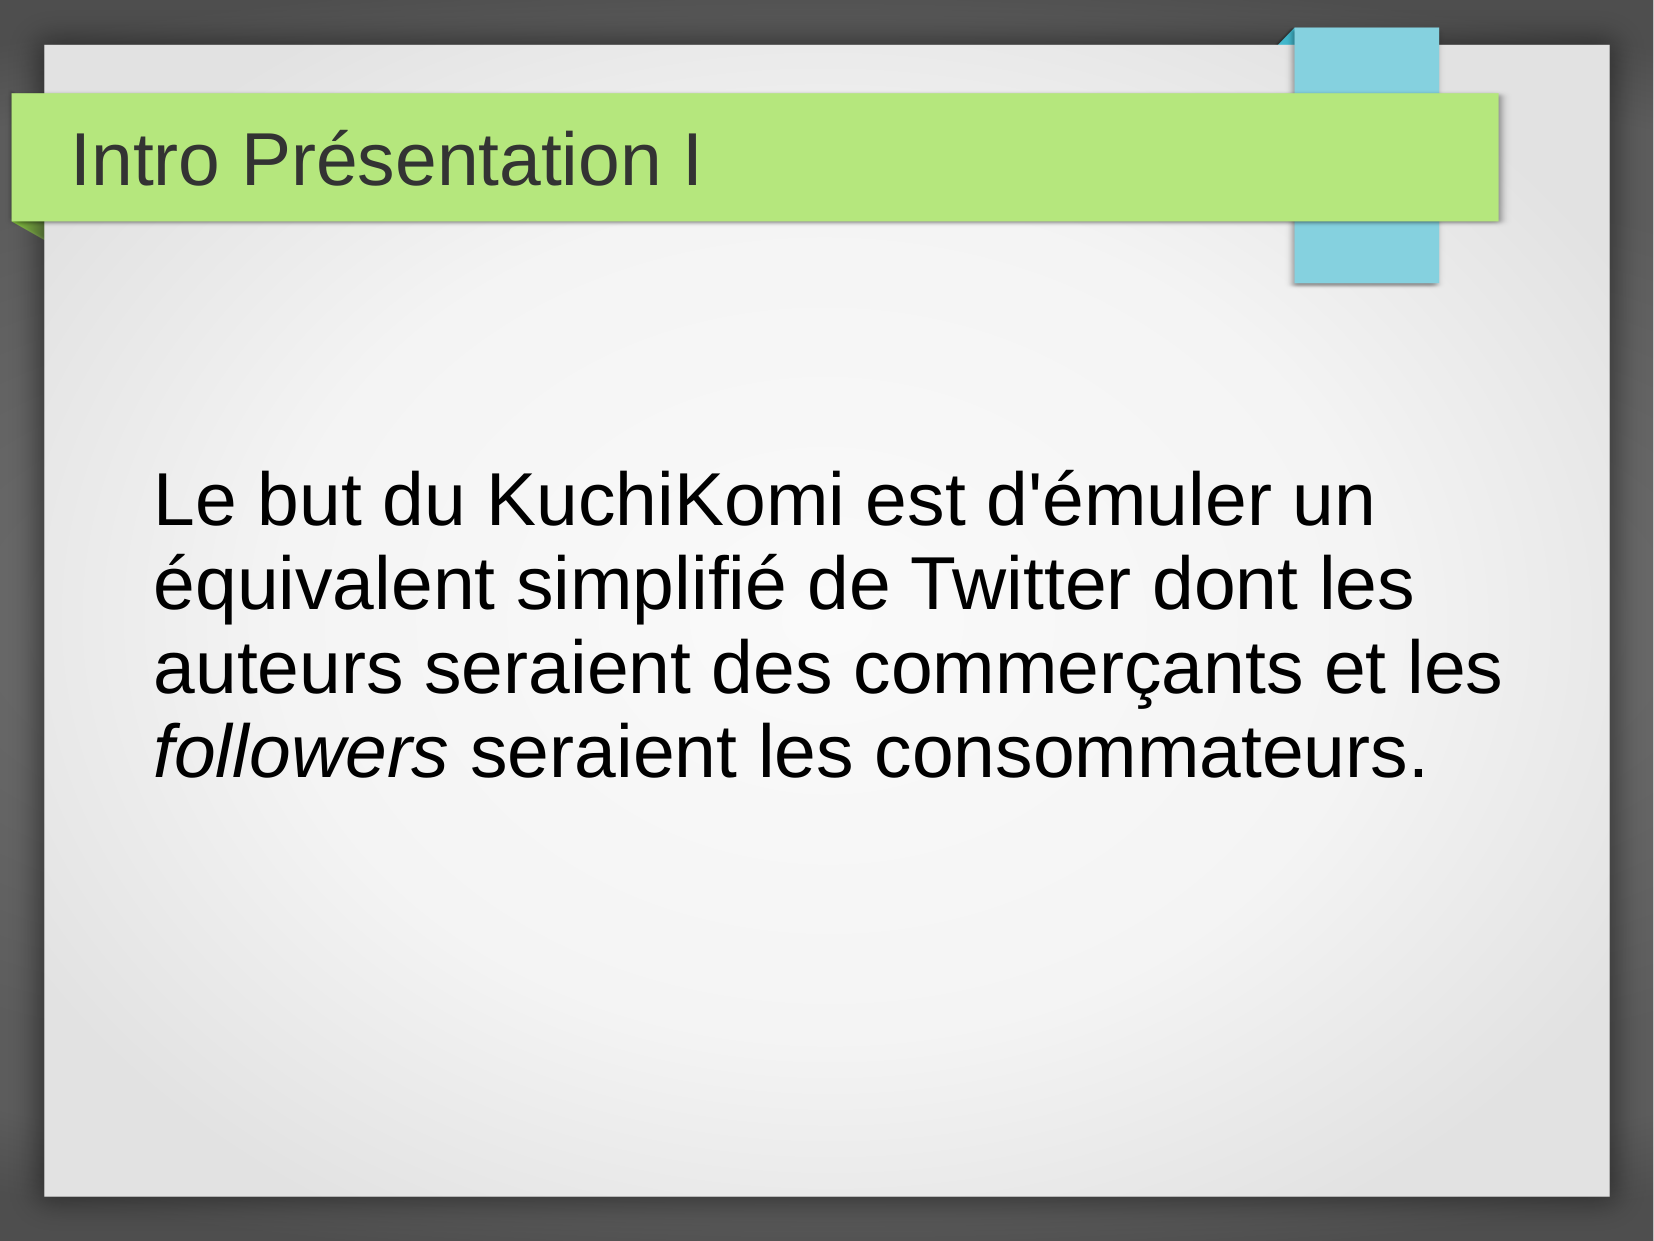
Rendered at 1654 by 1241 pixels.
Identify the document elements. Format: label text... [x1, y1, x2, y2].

list Le but du KuchiKomi est d'émuler un équivalent simplifié de Twitter dont les auteurs seraient des commerçants et les followers seraient les consommateurs. [82, 343, 1538, 1063]
title Intro Présentation I [70, 106, 1229, 213]
picture [0, 0, 1654, 1241]
